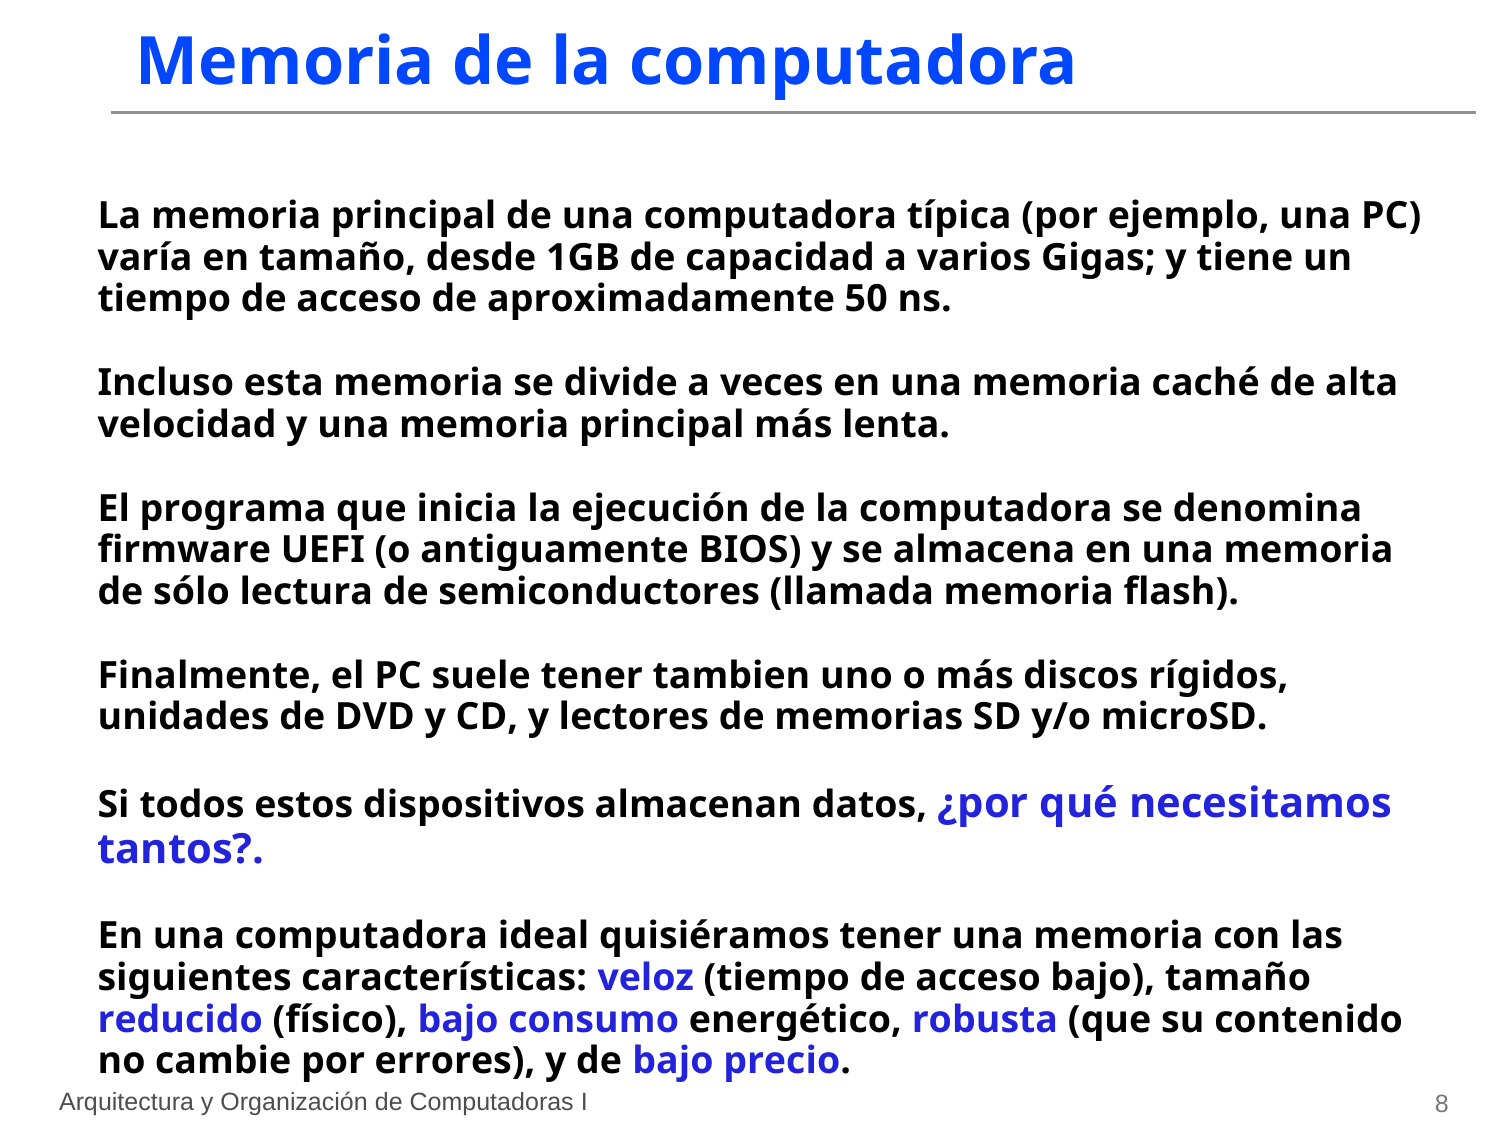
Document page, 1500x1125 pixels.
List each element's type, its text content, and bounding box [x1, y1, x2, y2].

title Memoria de la computadora [125, 24, 1264, 187]
text_box La memoria principal de una computadora típica (por ejemplo, una PC) varía en tamaño, desde 1GB de capacidad a varios Gigas; y tiene un tiempo de acceso de aproximadamente 50 ns. Incluso esta memoria se divide a veces en una memoria caché de alta velocidad y una memoria principal más lenta. El programa que inicia la ejecución de la computadora se denomina firmware UEFI (o antiguamente BIOS) y se almacena en una memoria de sólo lectura de semiconductores (llamada memoria flash). Finalmente, el PC suele tener tambien uno o más discos rígidos, unidades de DVD y CD, y lectores de memorias SD y/o microSD. Si todos estos dispositivos almacenan datos, ¿por qué necesitamos tantos?. En una computadora ideal quisiéramos tener una memoria con las siguientes características: veloz (tiempo de acceso bajo), tamaño reducido (físico), bajo consumo energético, robusta (que su contenido no cambie por errores), y de bajo precio. [82, 187, 1441, 1125]
